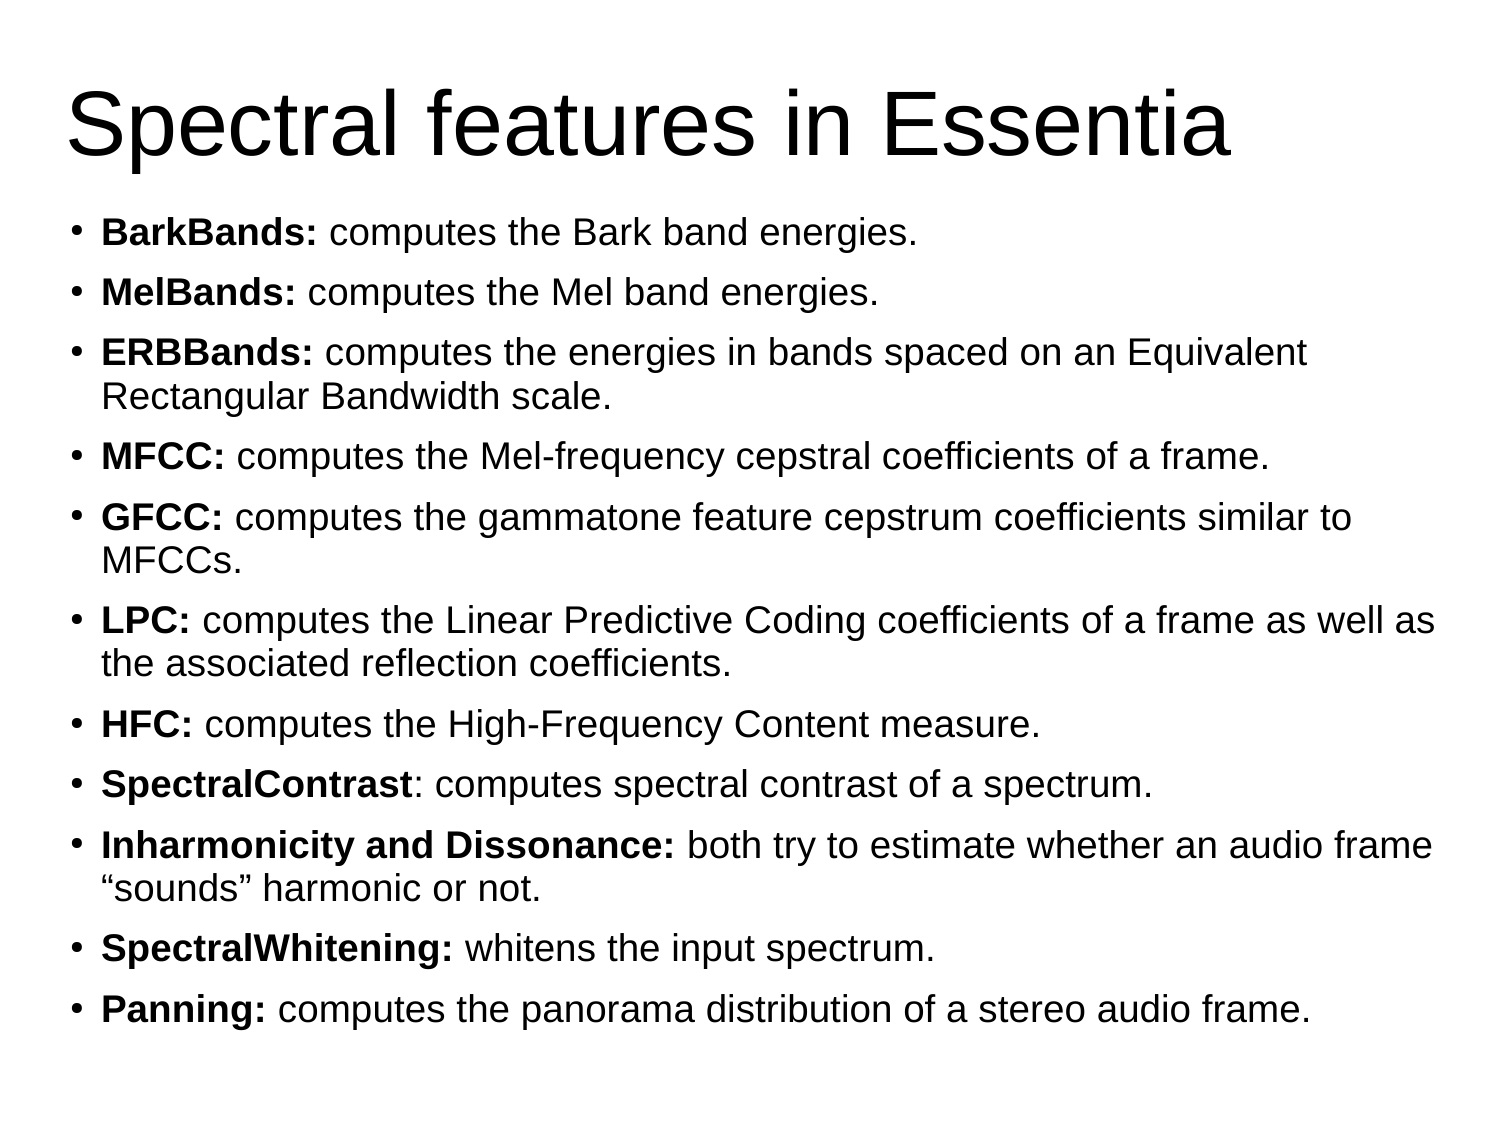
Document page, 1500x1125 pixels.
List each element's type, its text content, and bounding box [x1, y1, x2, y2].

list BarkBands: computes the Bark band energies. MelBands: computes the Mel band energies. ERBBands: computes the energies in bands spaced on an Equivalent Rectangular Bandwidth scale. MFCC: computes the Mel-frequency cepstral coefficients of a frame. GFCC: computes the gammatone feature cepstrum coefficients similar to MFCCs. LPC: computes the Linear Predictive Coding coefficients of a frame as well as the associated reflection coefficients. HFC: computes the High-Frequency Content measure. SpectralContrast: computes spectral contrast of a spectrum. Inharmonicity and Dissonance: both try to estimate whether an audio frame “sounds” harmonic or not. SpectralWhitening: whitens the input spectrum. Panning: computes the panorama distribution of a stereo audio frame. [60, 210, 1456, 1036]
title Spectral features in Essentia [64, 19, 1456, 210]
